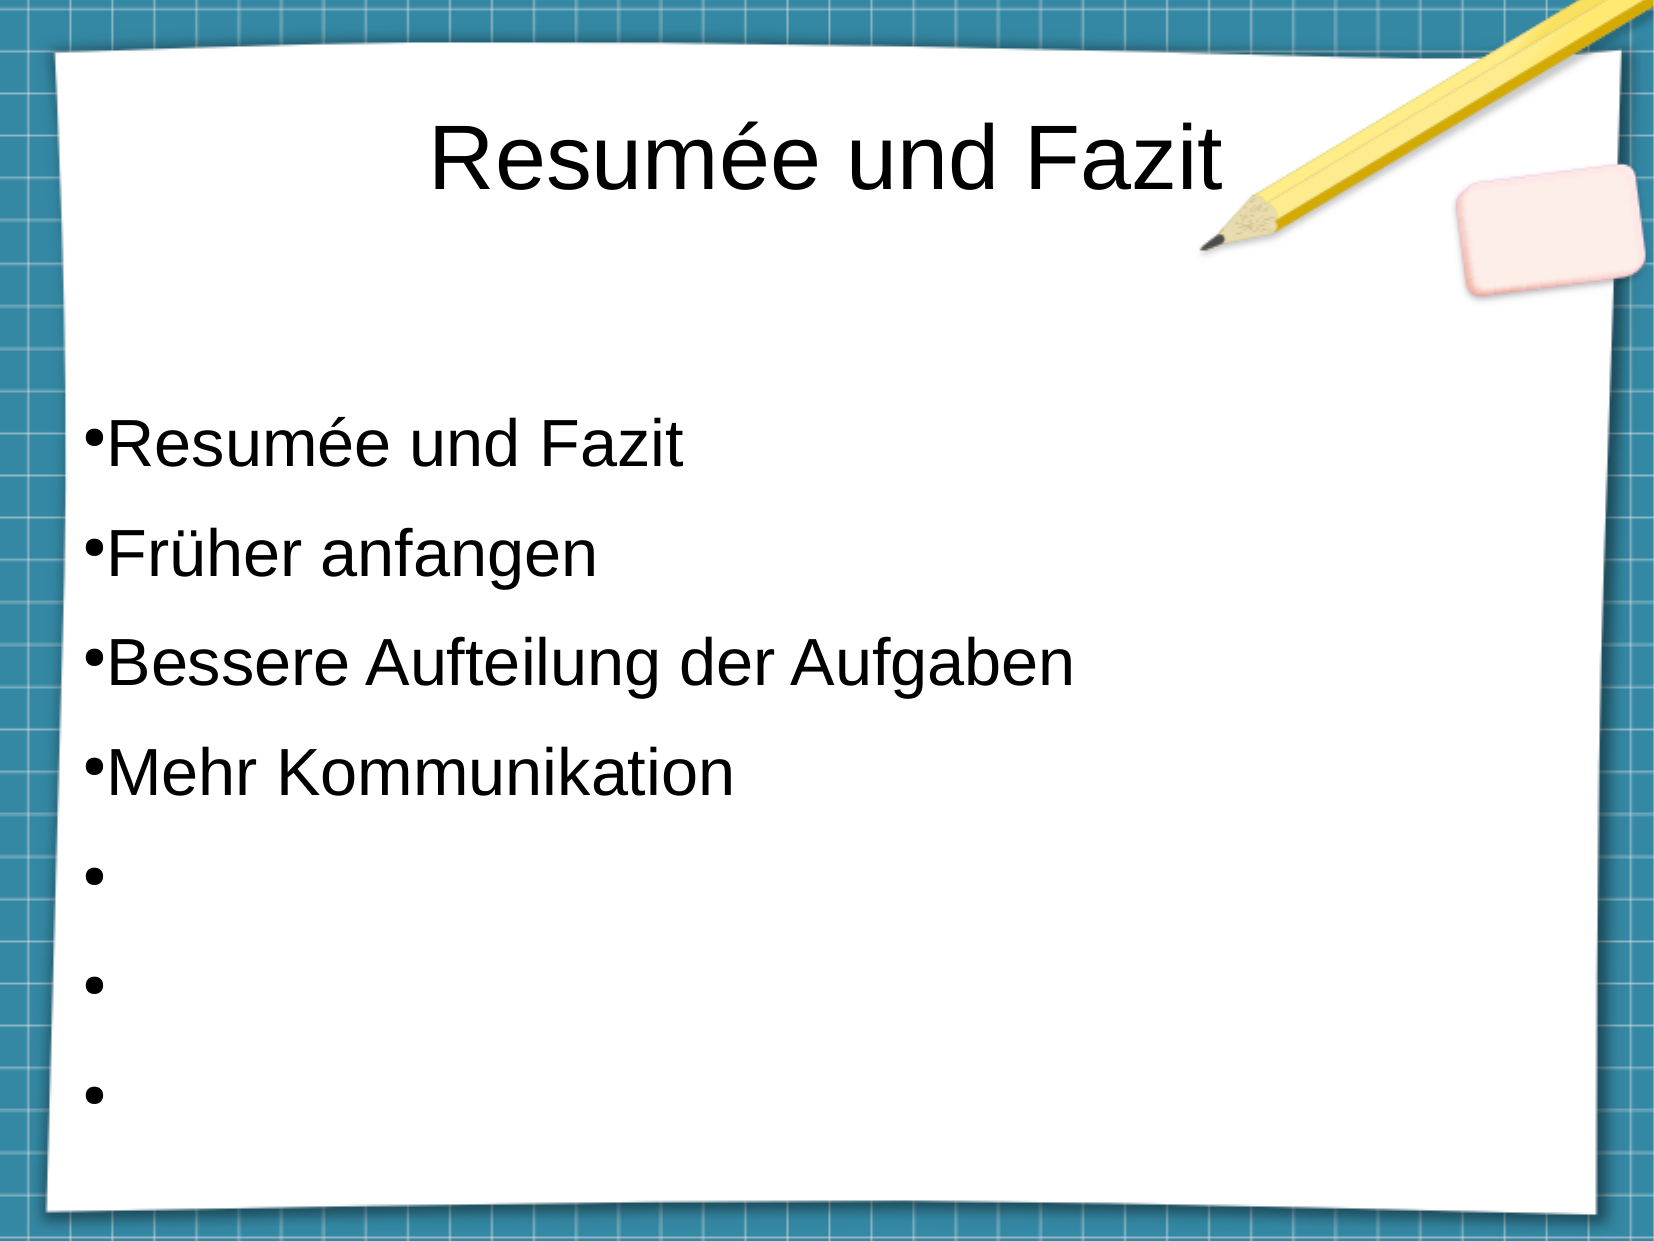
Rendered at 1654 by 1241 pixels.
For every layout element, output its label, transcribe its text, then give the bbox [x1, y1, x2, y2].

list Resumée und Fazit Früher anfangen Bessere Aufteilung der Aufgaben Mehr Kommunikation [82, 290, 1571, 1010]
title Resumée und Fazit [82, 49, 1571, 257]
